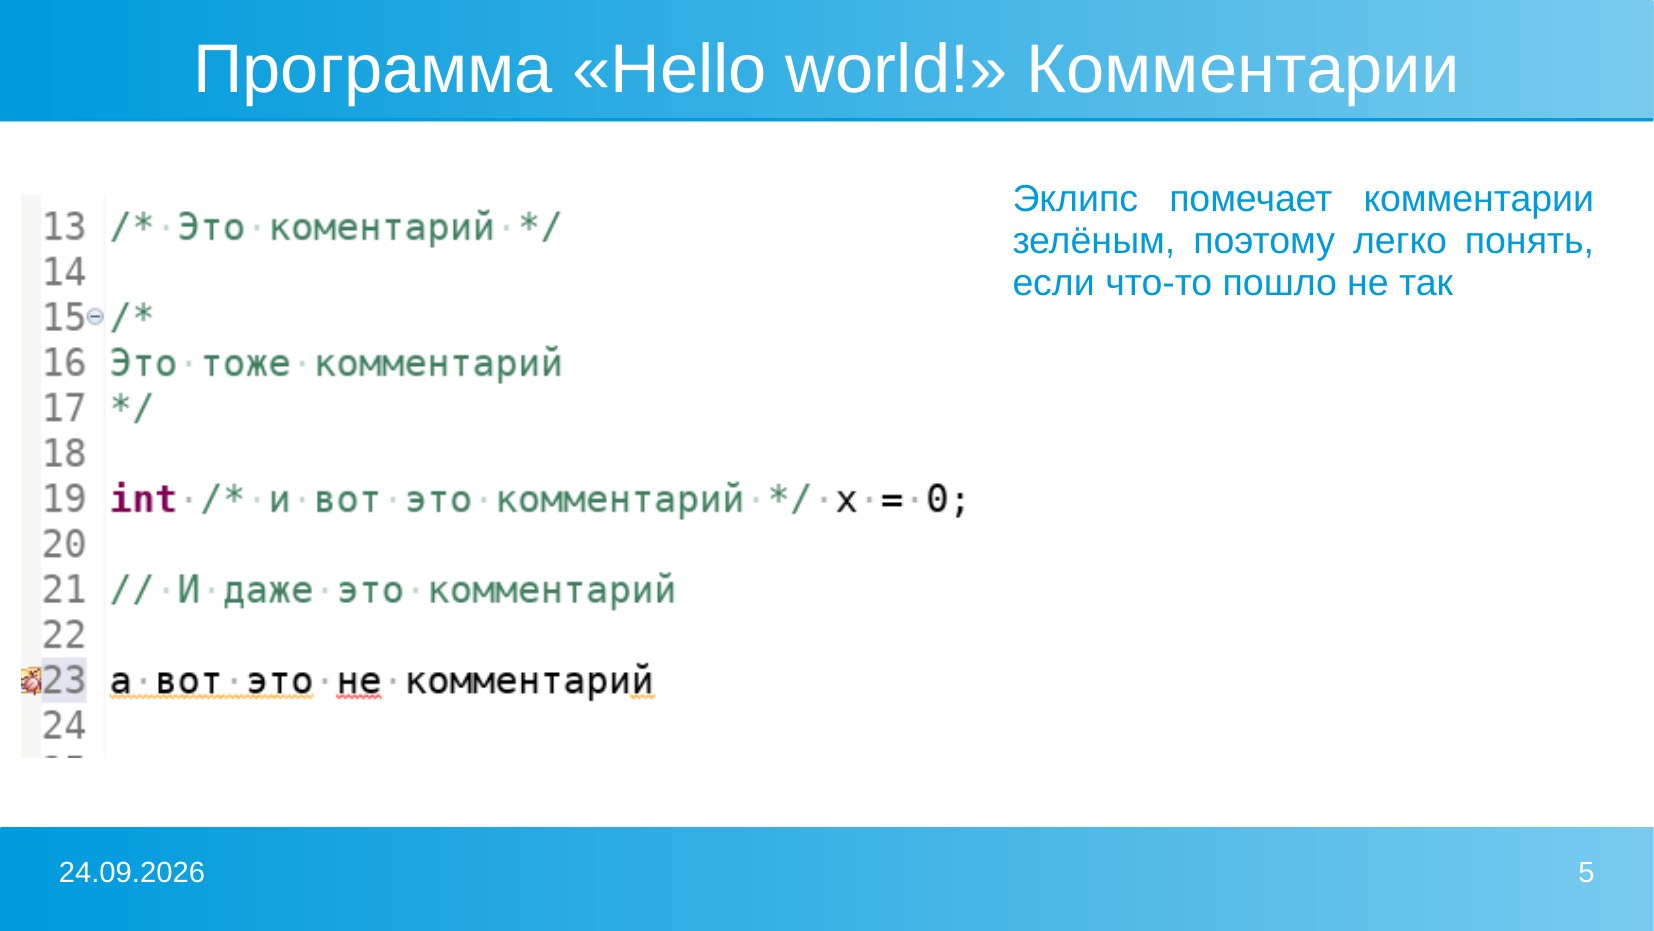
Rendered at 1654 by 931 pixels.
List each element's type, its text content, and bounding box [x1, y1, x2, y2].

picture [21, 195, 987, 758]
list Эклипс помечает комментарии зелёным, поэтому легко понять, если что-то пошло не так [1012, 177, 1595, 768]
title Программа «Hello world!» Комментарии [59, 29, 1595, 108]
